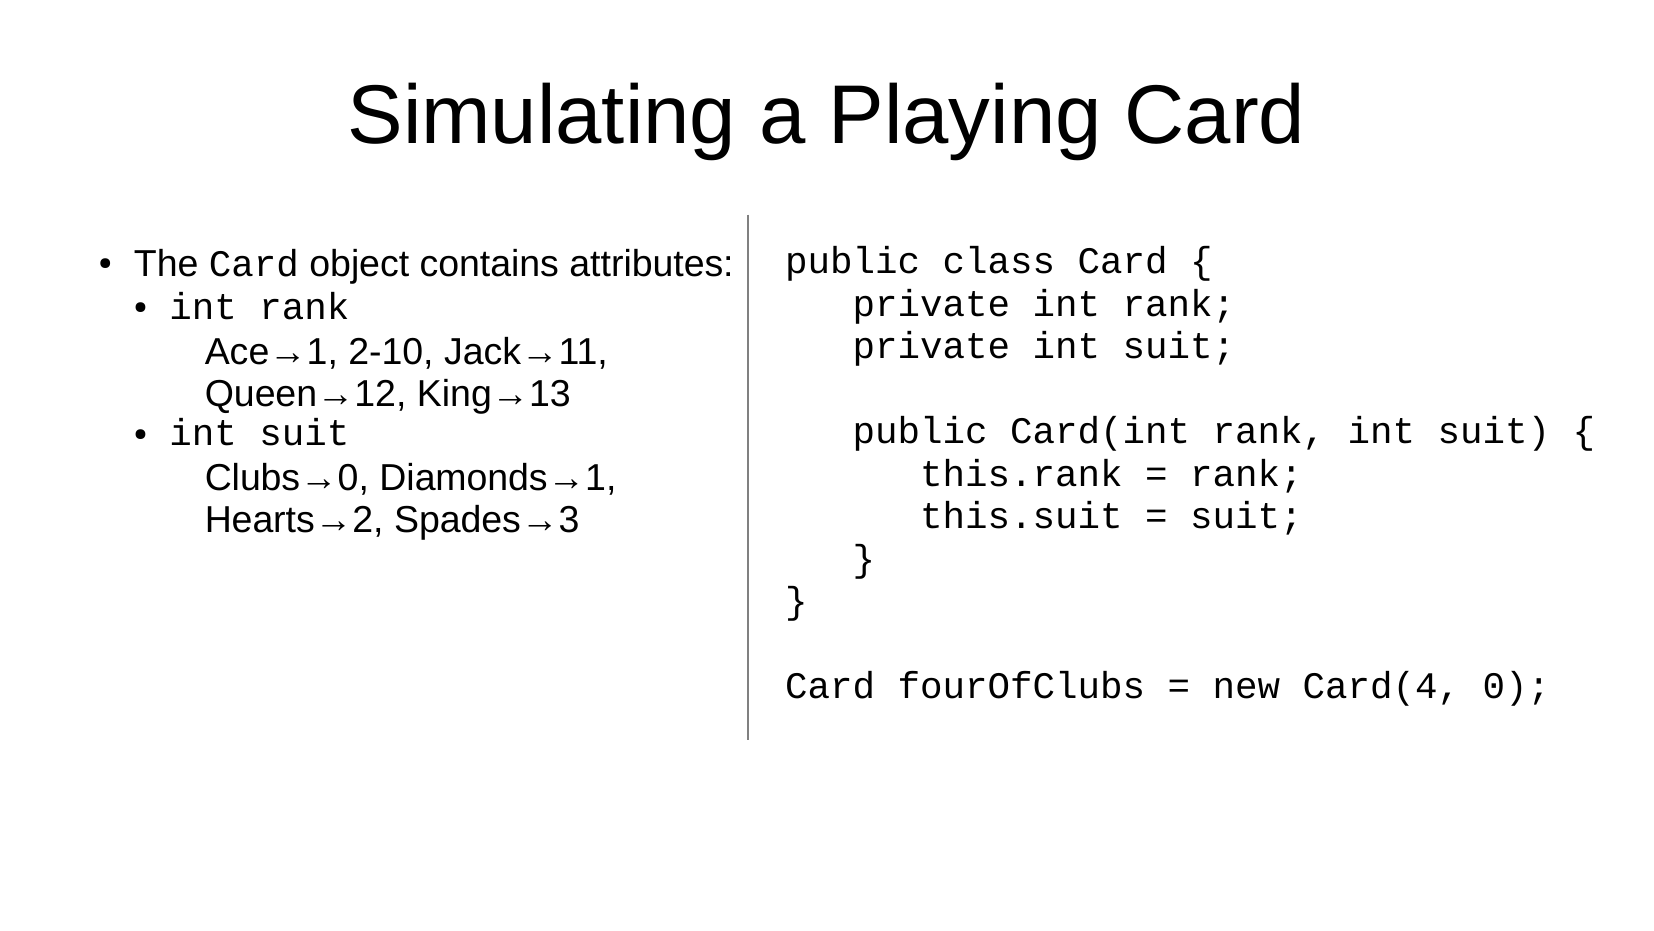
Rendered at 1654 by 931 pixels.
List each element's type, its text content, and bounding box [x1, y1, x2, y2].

text_box The Card object contains attributes: int rank Ace→1, 2-10, Jack→11, Queen→12, King→13 int suit Clubs→0, Diamonds→1, Hearts→2, Spades→3 [83, 235, 747, 549]
title Simulating a Playing Card [82, 37, 1571, 193]
text_box public class Card { private int rank; private int suit; public Card(int rank, int suit) { this.rank = rank; this.suit = suit; } } Card fourOfClubs = new Card(4, 0); [770, 235, 1610, 803]
